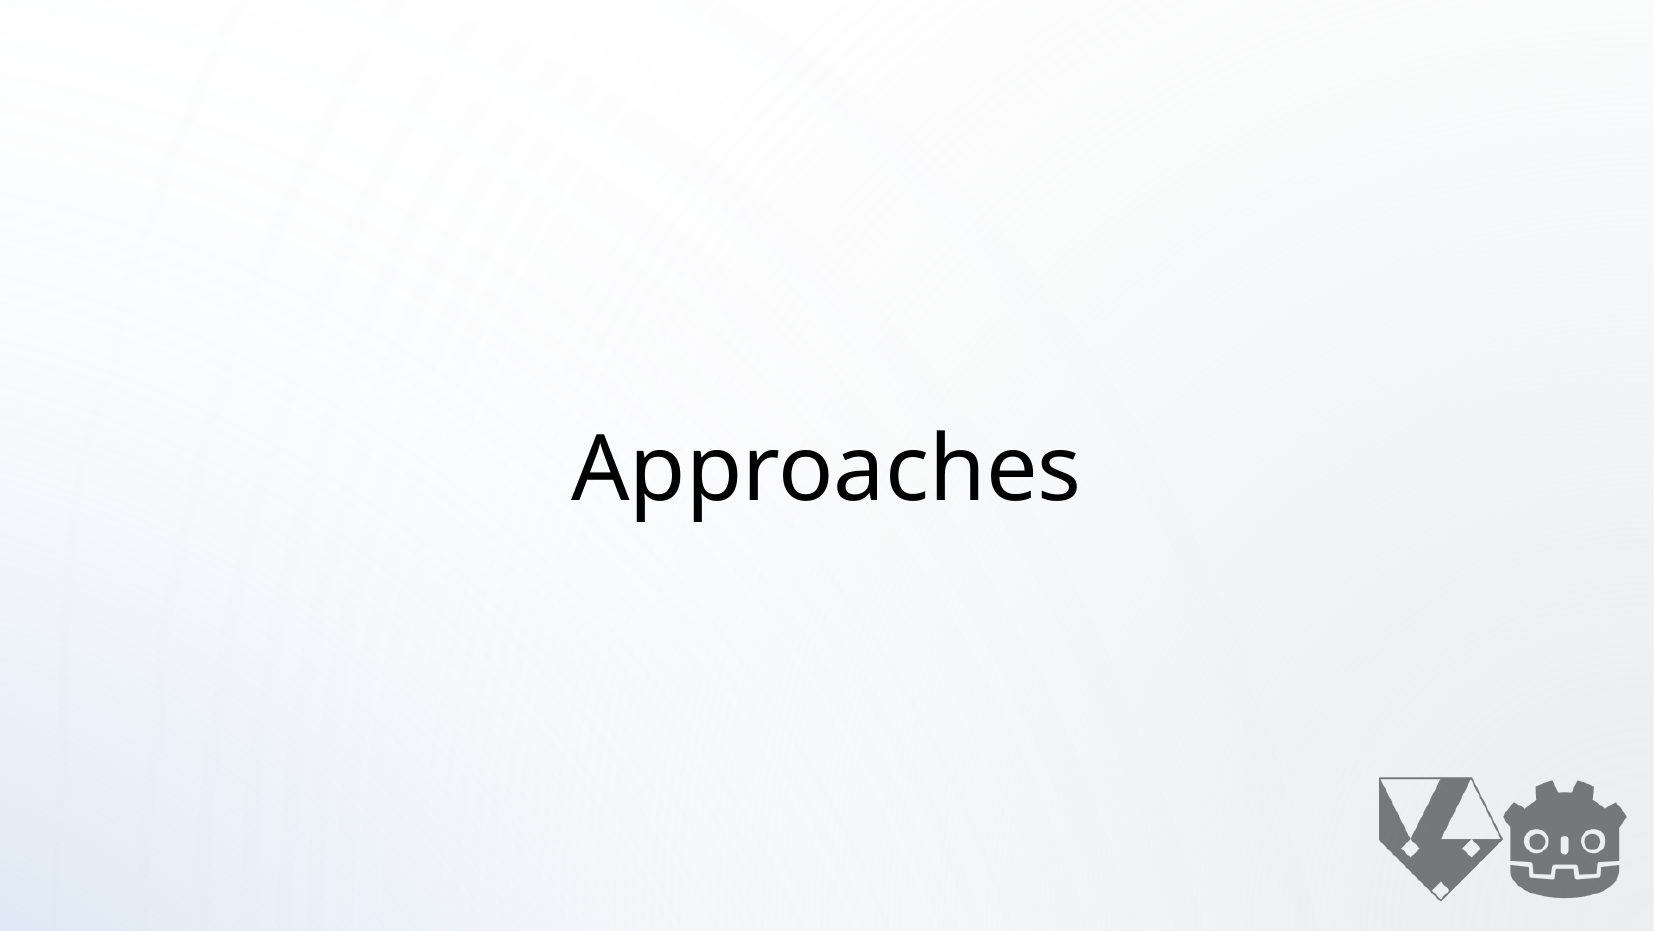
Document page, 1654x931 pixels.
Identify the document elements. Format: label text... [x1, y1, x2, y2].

picture [0, 0, 1654, 931]
title Approaches [82, 387, 1571, 543]
